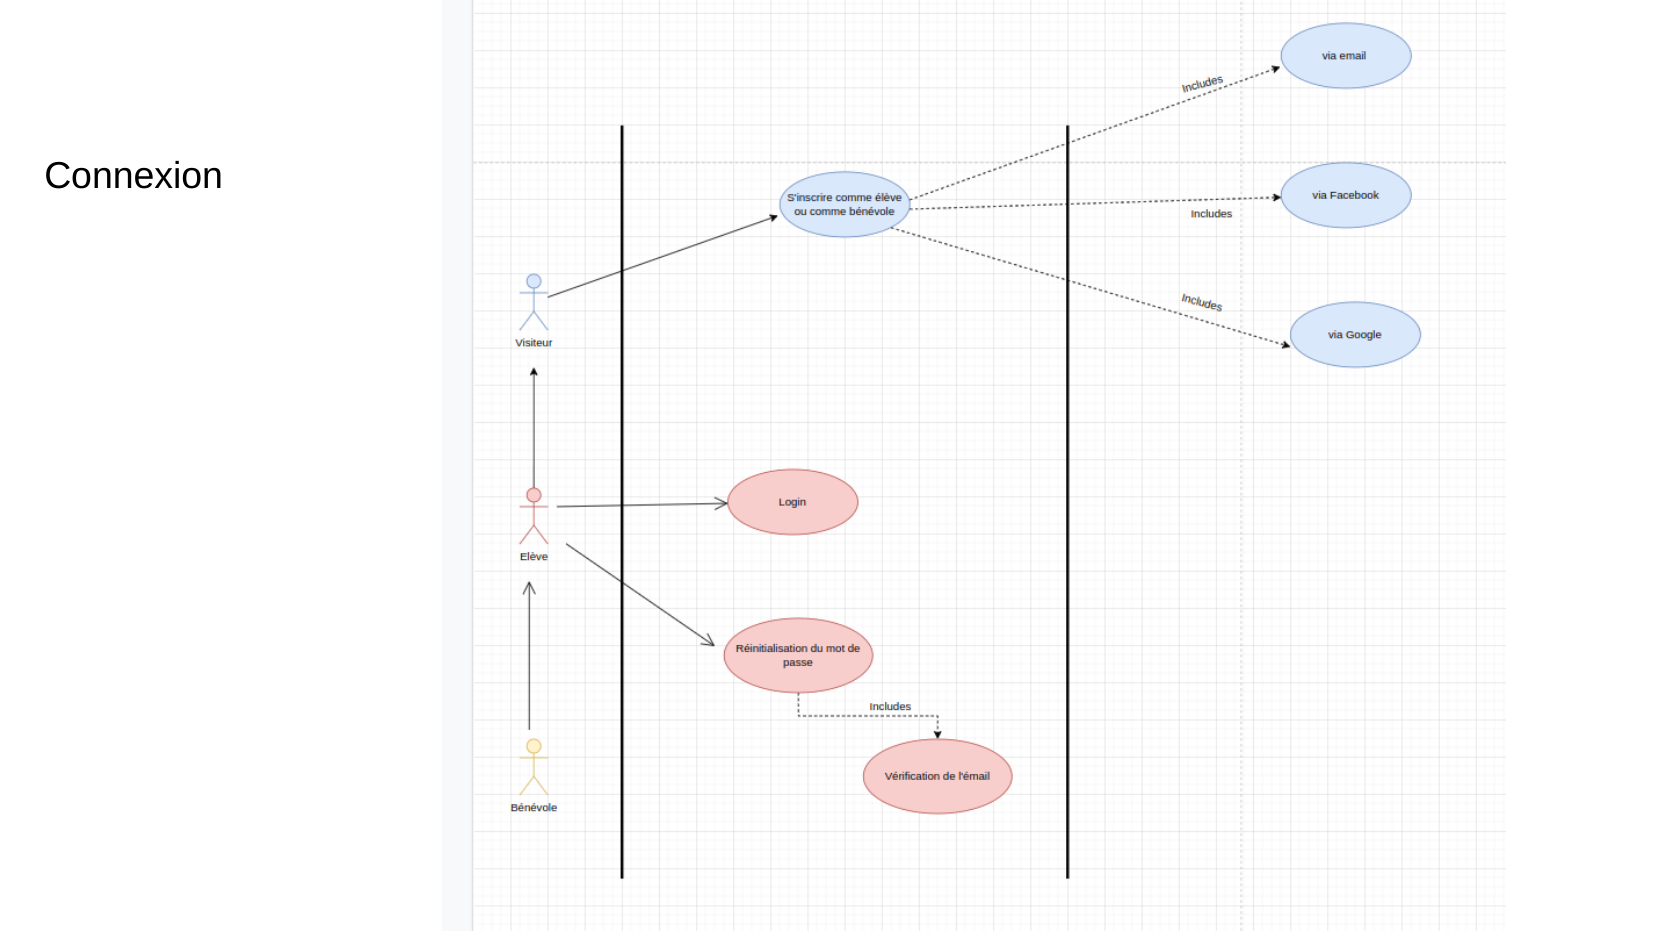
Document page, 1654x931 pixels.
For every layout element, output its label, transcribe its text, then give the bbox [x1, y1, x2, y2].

picture [442, 0, 1506, 931]
text_box Connexion [29, 147, 355, 205]
